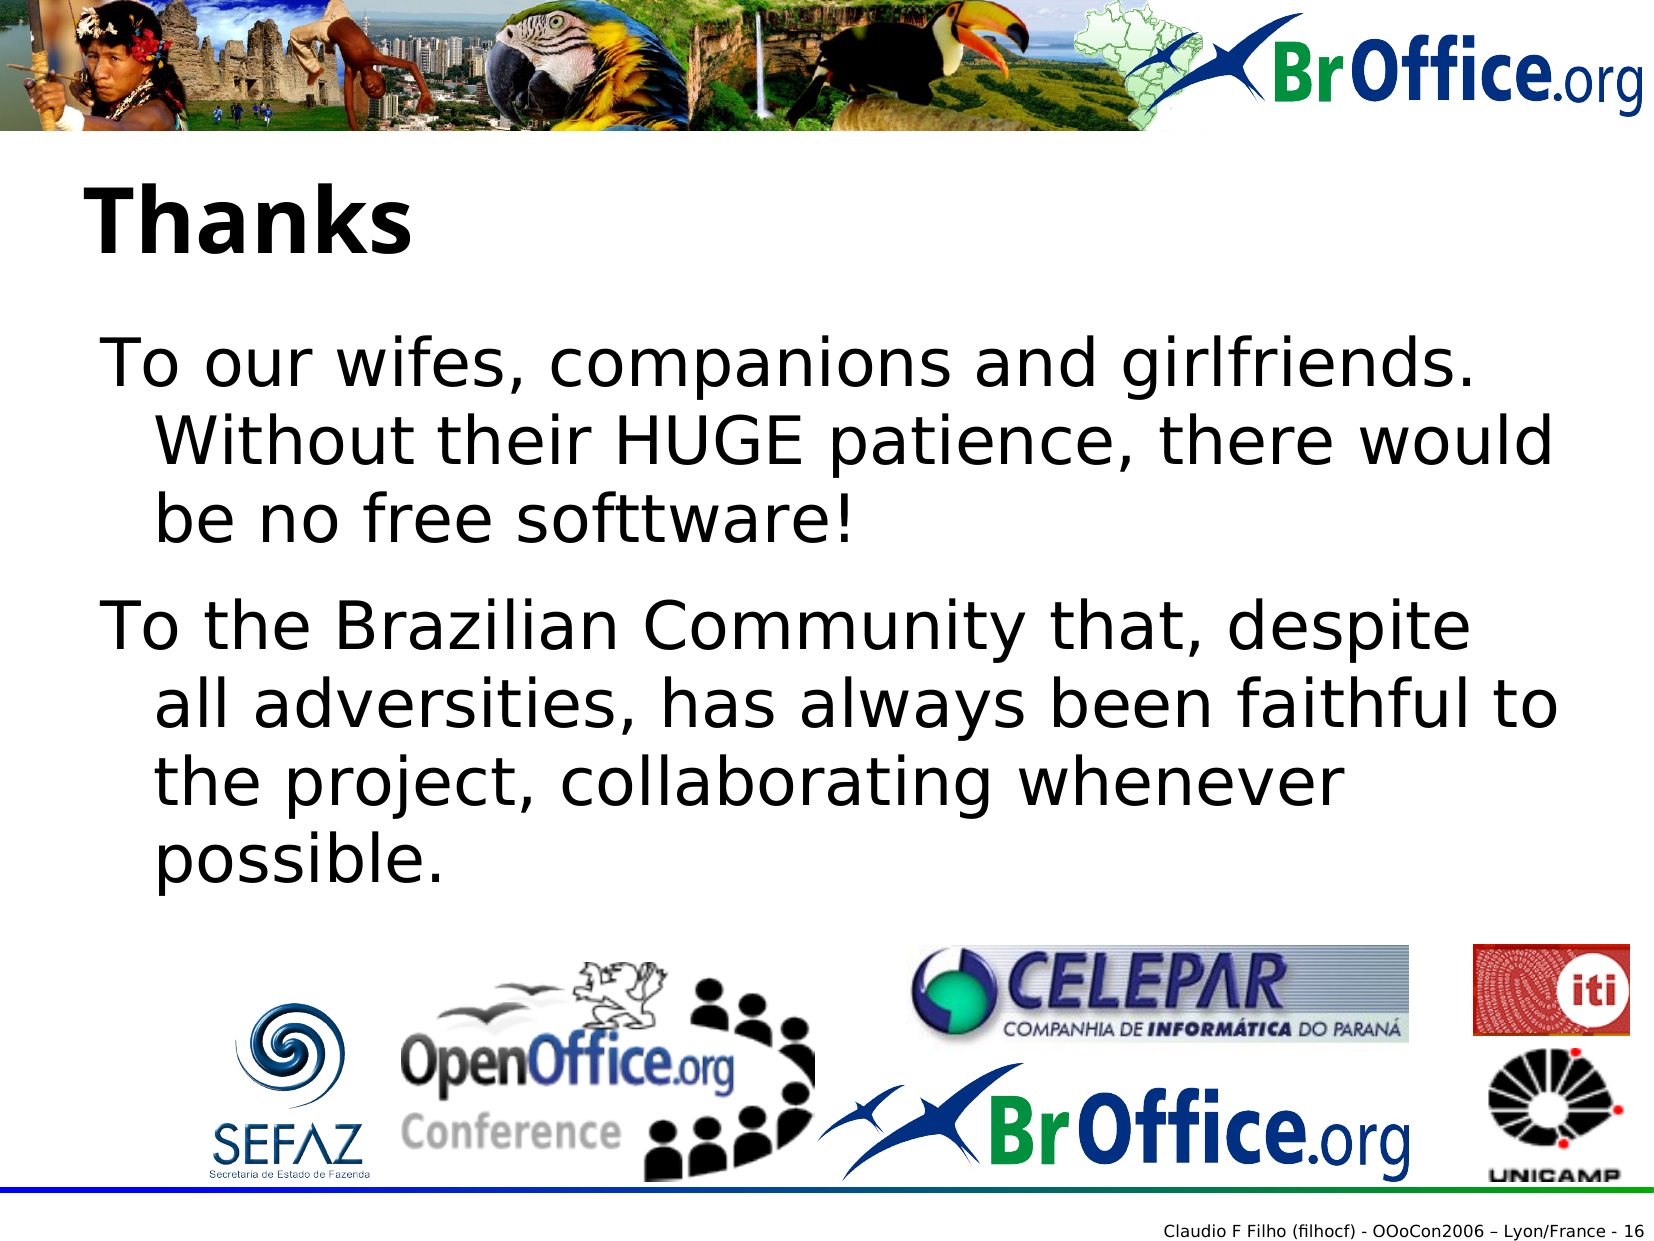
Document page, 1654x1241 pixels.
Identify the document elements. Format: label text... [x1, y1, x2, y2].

picture [817, 945, 1409, 1182]
picture [1487, 1048, 1629, 1182]
picture [1473, 944, 1630, 1036]
picture [206, 1003, 373, 1182]
title Thanks [82, 159, 1571, 278]
list To our wifes, companions and girlfriends. Without their HUGE patience, there would be no free softtware! To the Brazilian Community that, despite all adversities, has always been faithful to the project, collaborating whenever possible. [82, 324, 1571, 1109]
picture [0, 0, 1642, 131]
picture [401, 962, 815, 1182]
